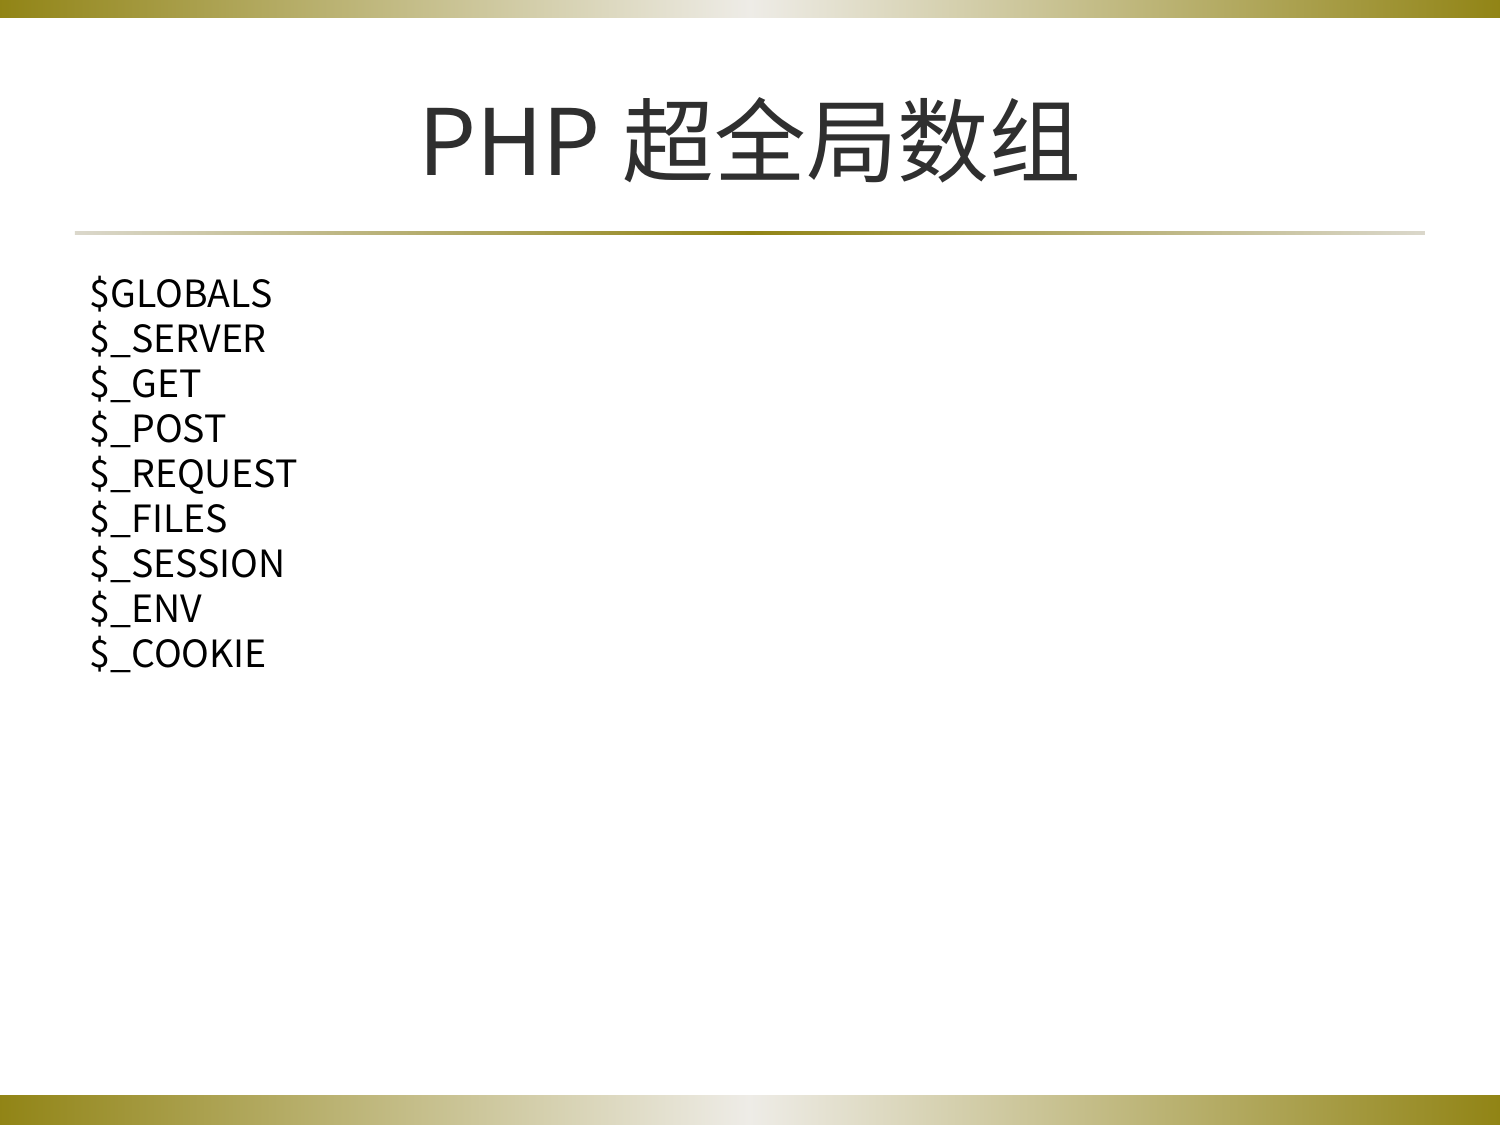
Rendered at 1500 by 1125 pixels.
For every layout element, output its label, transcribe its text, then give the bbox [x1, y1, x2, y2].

list $GLOBALS $_SERVER $_GET $_POST $_REQUEST $_FILES $_SESSION $_ENV $_COOKIE [75, 262, 1425, 1032]
title PHP超全局数组 [75, 45, 1425, 233]
